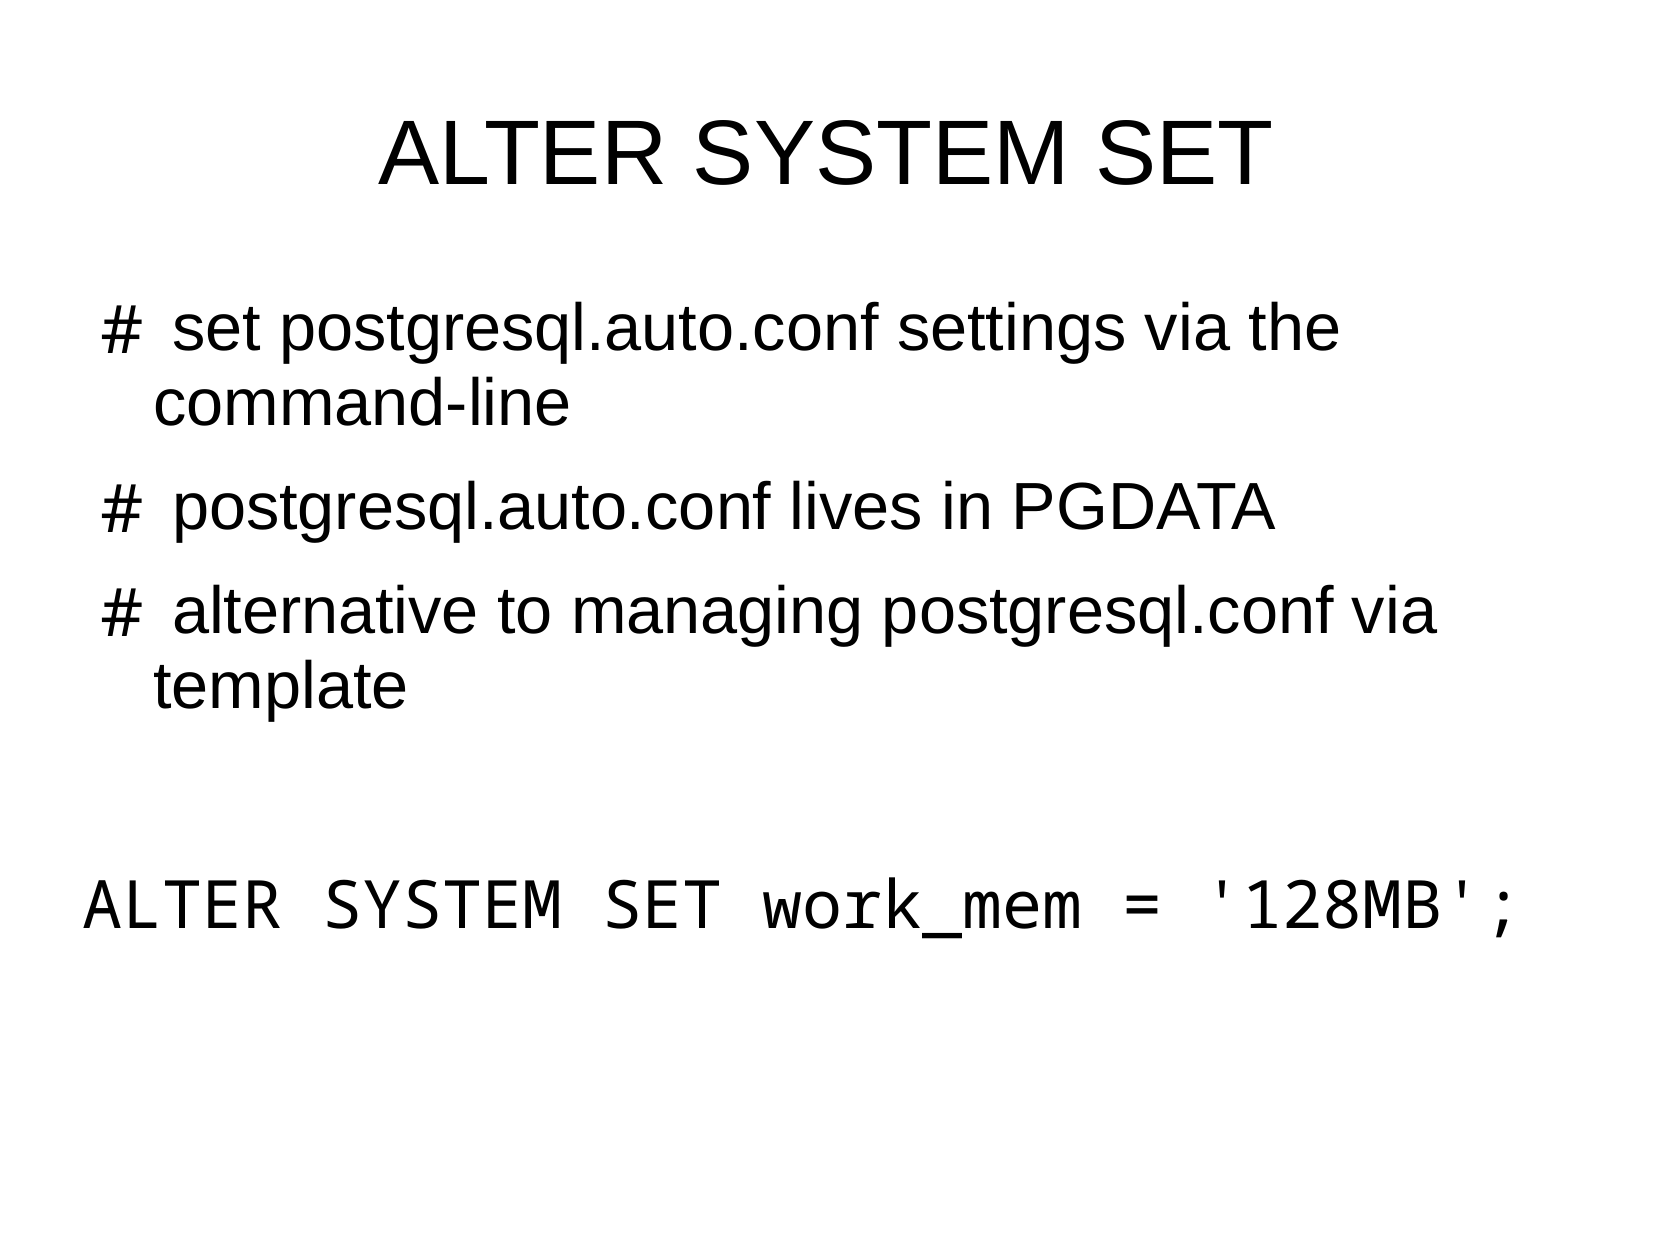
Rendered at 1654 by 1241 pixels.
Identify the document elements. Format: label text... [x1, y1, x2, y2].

list set postgresql.auto.conf settings via the command-line postgresql.auto.conf lives in PGDATA alternative to managing postgresql.conf via template ALTER SYSTEM SET work_mem = '128MB'; [82, 290, 1571, 1109]
title ALTER SYSTEM SET [82, 49, 1571, 257]
